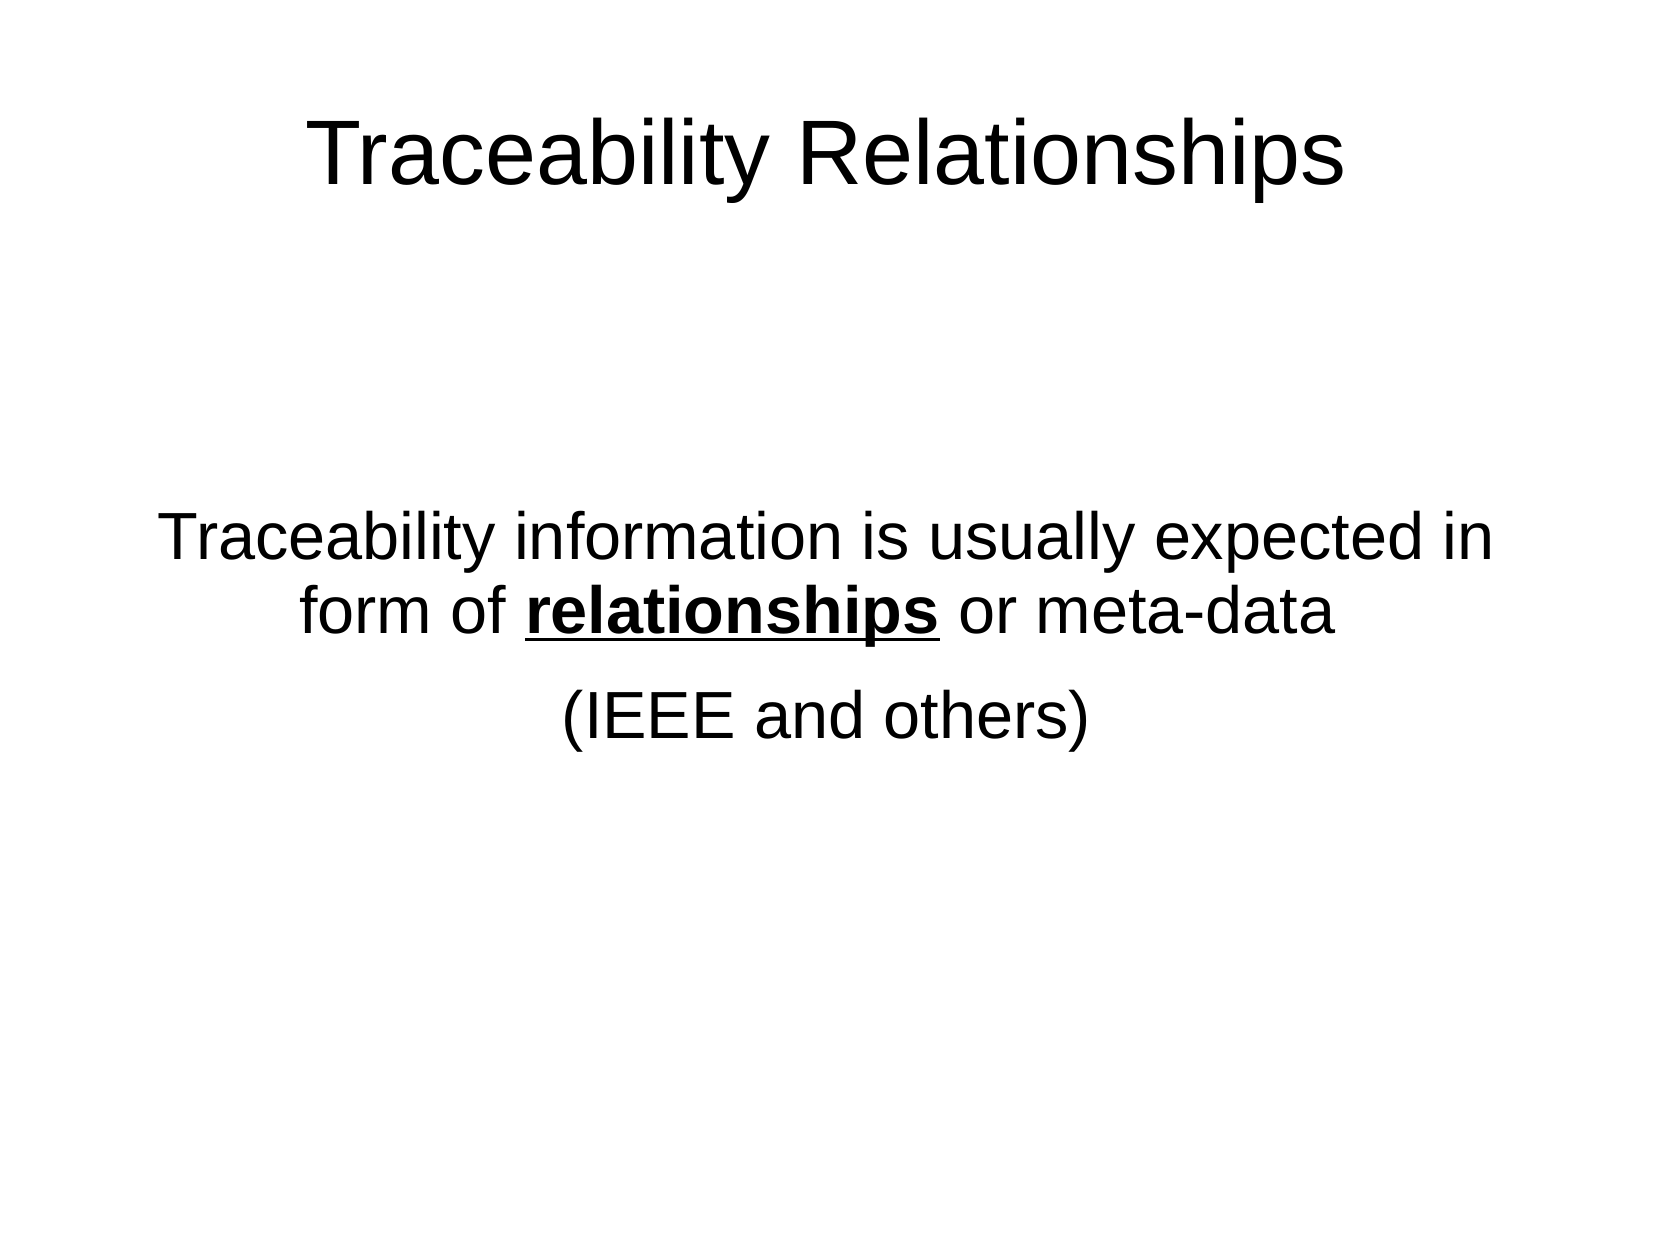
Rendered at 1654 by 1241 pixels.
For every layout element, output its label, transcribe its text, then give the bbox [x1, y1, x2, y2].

list Traceability information is usually expected in form of relationships or meta-data (IEEE and others) [82, 290, 1571, 1010]
title Traceability Relationships [82, 49, 1571, 257]
